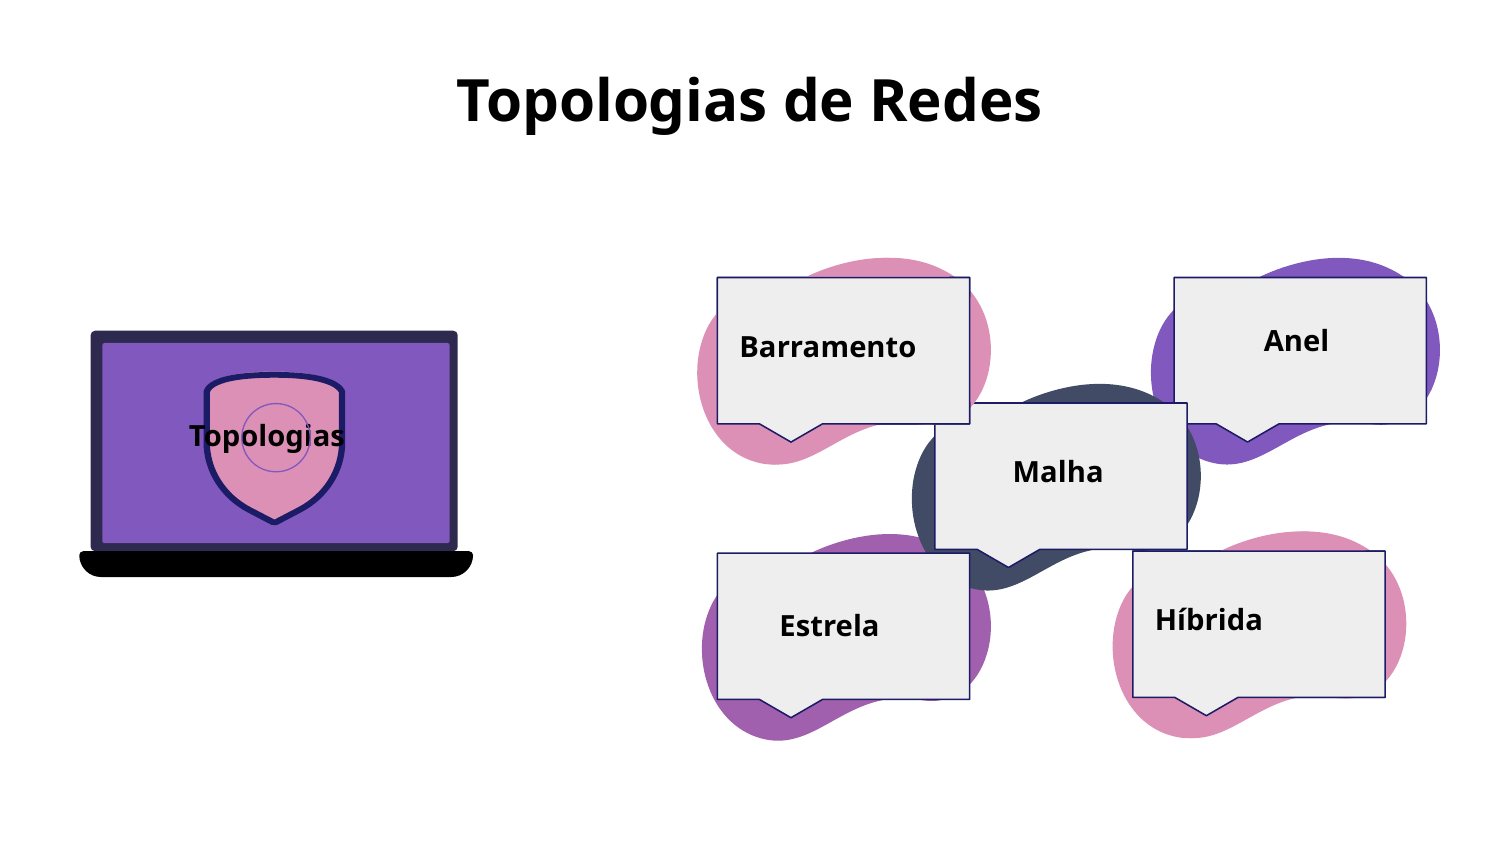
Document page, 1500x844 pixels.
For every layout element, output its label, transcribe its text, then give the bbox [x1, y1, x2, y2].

text_box Malha [1012, 455, 1186, 487]
title Topologias de Redes [75, 48, 1425, 142]
text_box Topologias [306, 419, 458, 450]
text_box Topologias [188, 419, 246, 450]
text_box [697, 257, 1440, 741]
text_box [79, 330, 474, 578]
text_box Topologias [244, 419, 308, 450]
text_box Estrela [779, 609, 953, 640]
text_box Híbrida [1154, 603, 1364, 634]
text_box Anel [1263, 324, 1437, 356]
text_box Barramento [739, 330, 949, 361]
